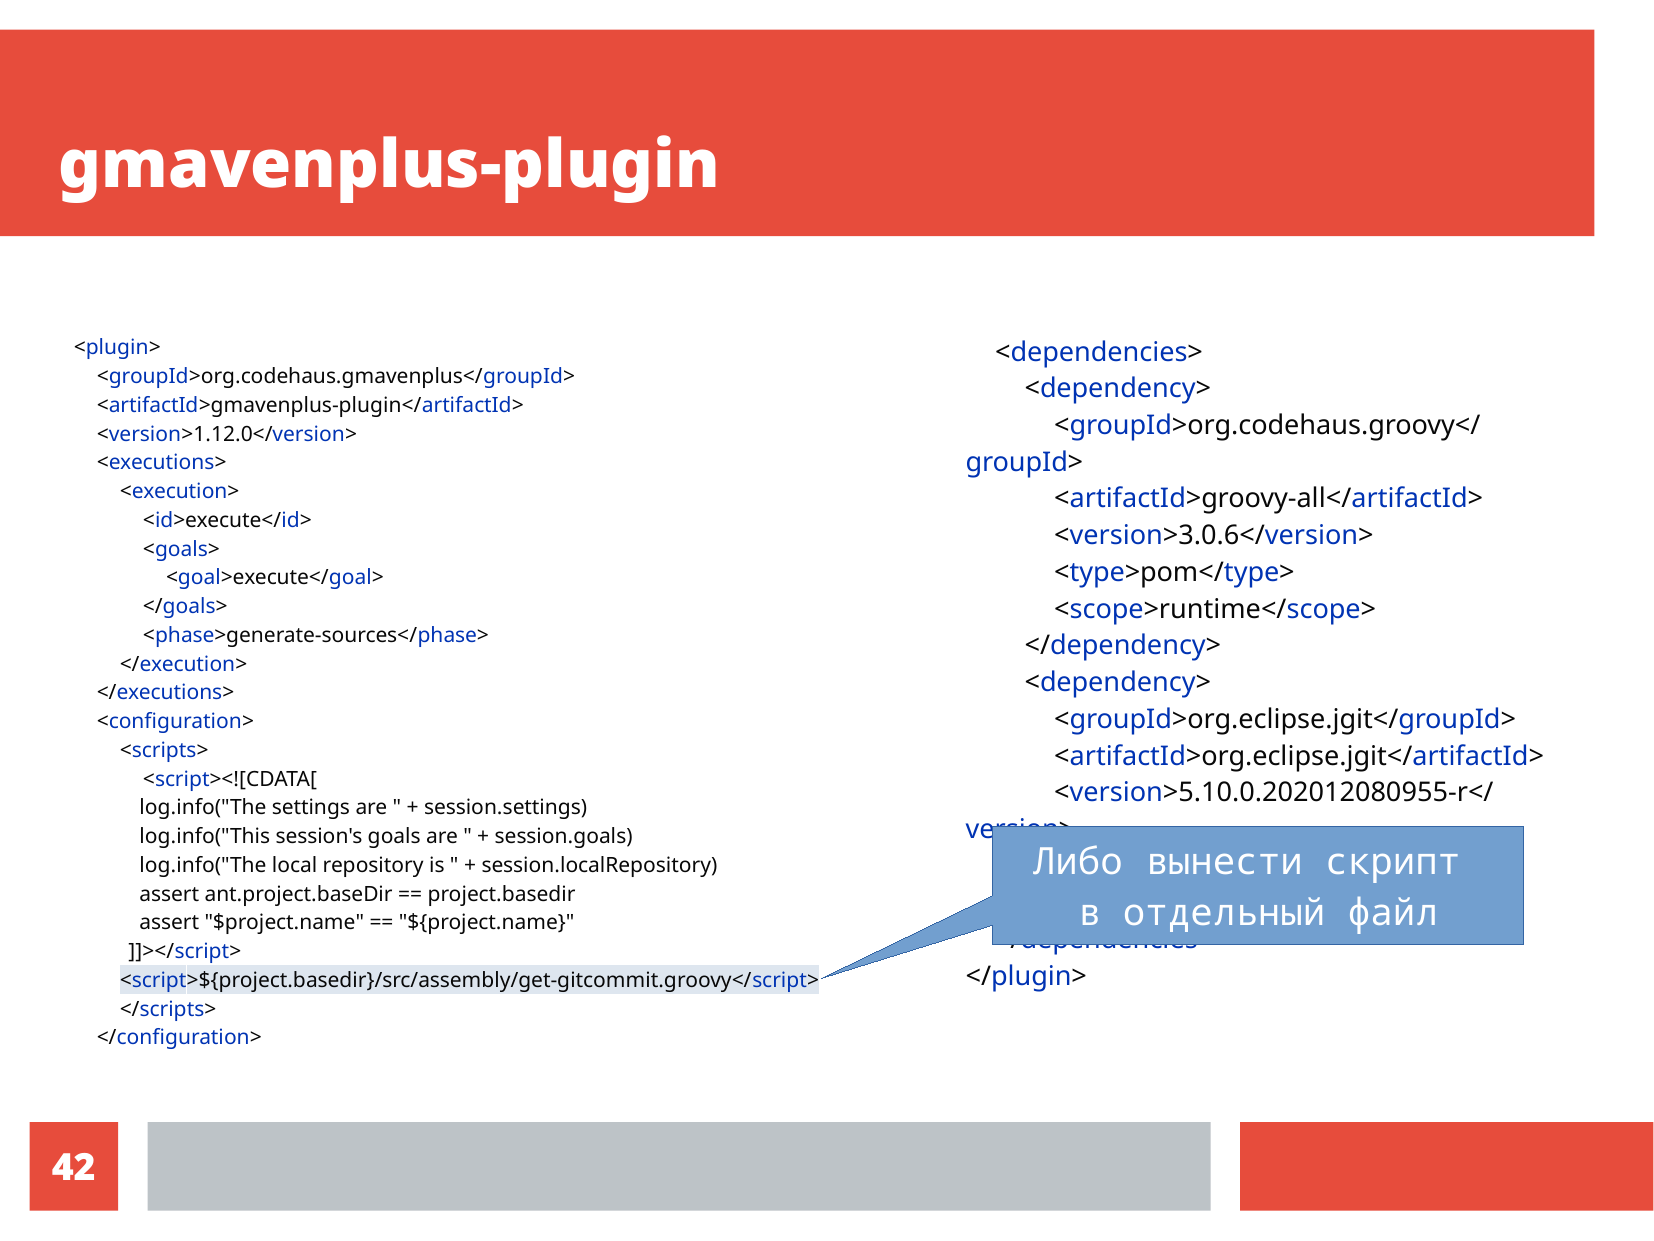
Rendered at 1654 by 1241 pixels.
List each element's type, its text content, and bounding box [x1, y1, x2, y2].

title gmavenplus-plugin [59, 59, 1595, 207]
text_box Либо вынести скрипт в отдельный файл [821, 826, 1524, 979]
text_box <plugin> <groupId>org.codehaus.gmavenplus</groupId> <artifactId>gmavenplus-plugin</artifactId> <version>1.12.0</version> <executions> <execution> <id>execute</id> <goals> <goal>execute</goal> </goals> <phase>generate-sources</phase> </execution> </executions> <configuration> <scripts> <script><![CDATA[ log.info("The settings are " + session.settings) log.info("This session's goals are " + session.goals) log.info("The local repository is " + session.localRepository) assert ant.project.baseDir == project.basedir assert "$project.name" == "${project.name}" ]]></script> <script>${project.basedir}/src/assembly/get-gitcommit.groovy</script> </scripts> </configuration> [59, 324, 950, 1093]
text_box <dependencies> <dependency> <groupId>org.codehaus.groovy</groupId> <artifactId>groovy-all</artifactId> <version>3.0.6</version> <type>pom</type> <scope>runtime</scope> </dependency> <dependency> <groupId>org.eclipse.jgit</groupId> <artifactId>org.eclipse.jgit</artifactId> <version>5.10.0.202012080955-r</version> <scope>runtime</scope> </dependency> </dependencies> </plugin> [950, 324, 1589, 1093]
